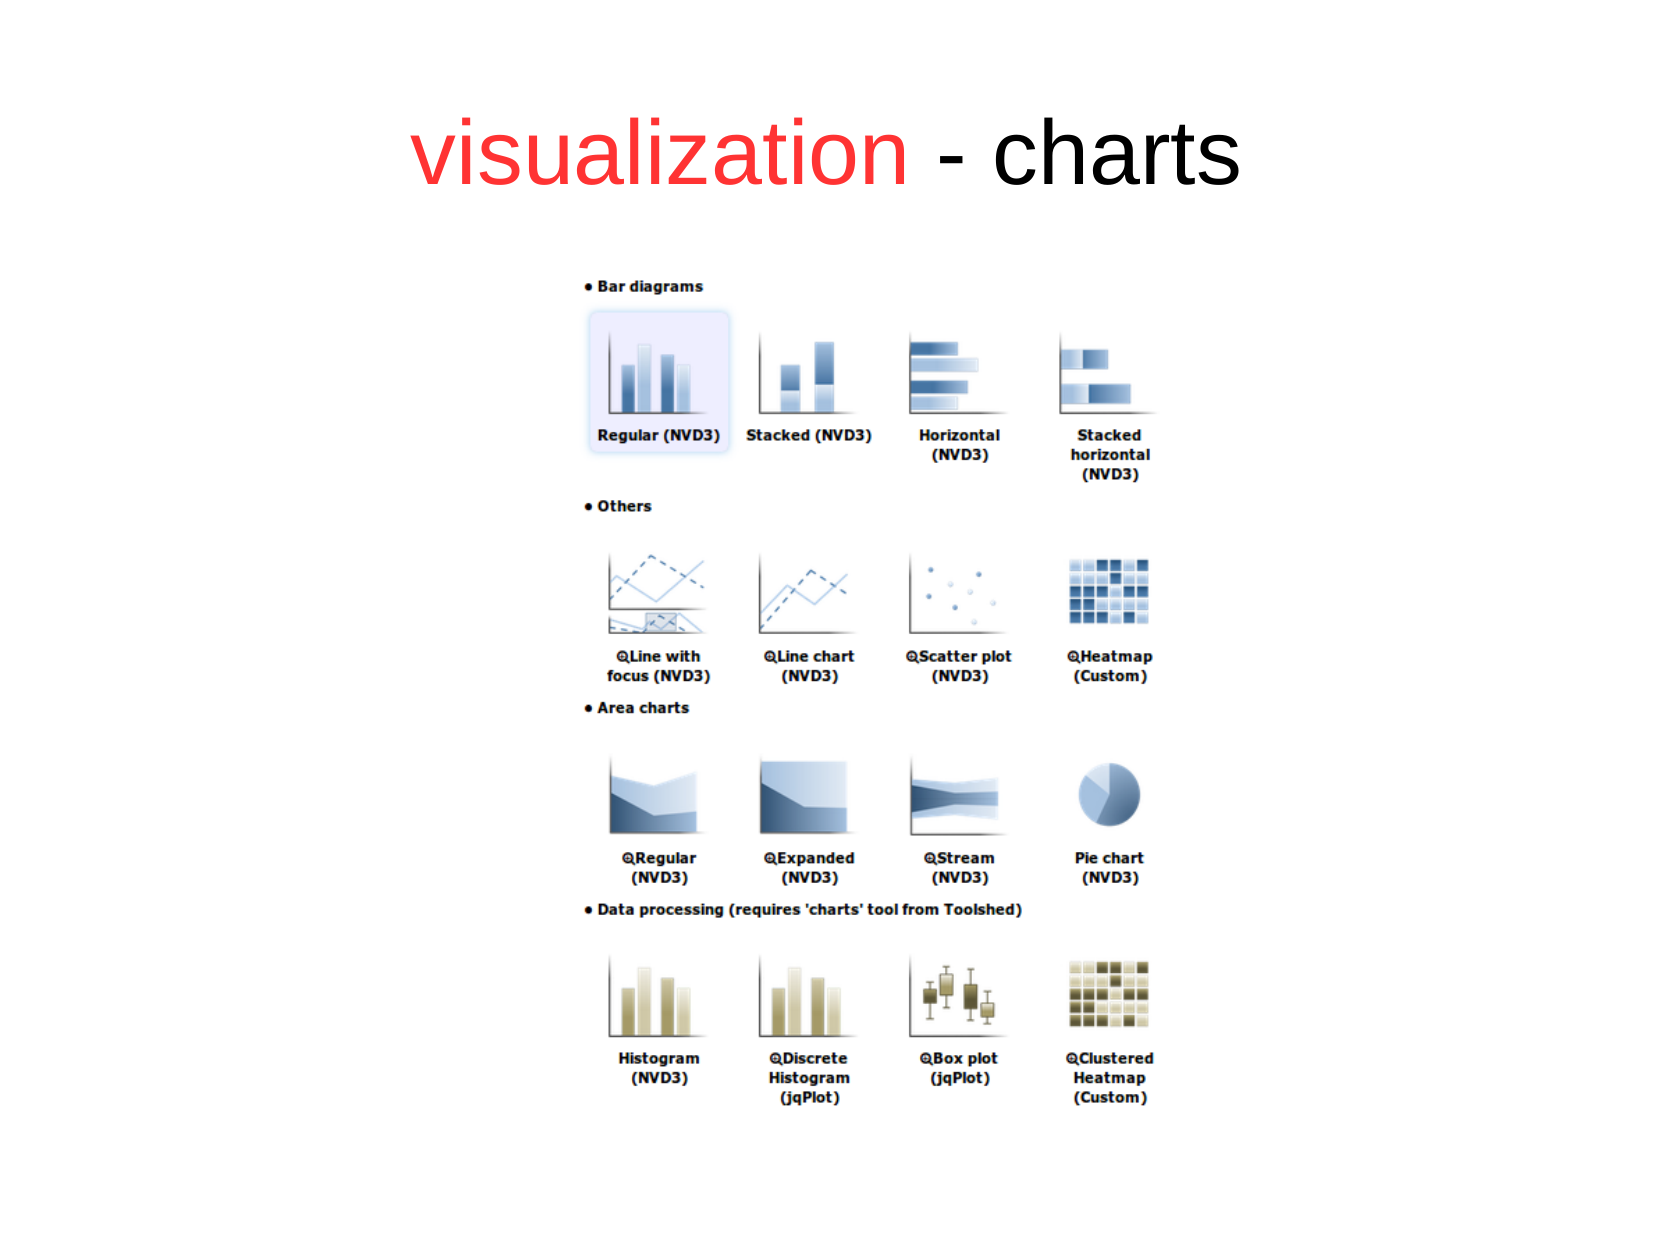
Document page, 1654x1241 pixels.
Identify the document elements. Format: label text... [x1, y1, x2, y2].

picture [567, 271, 1189, 1126]
title visualization - charts [82, 49, 1571, 257]
